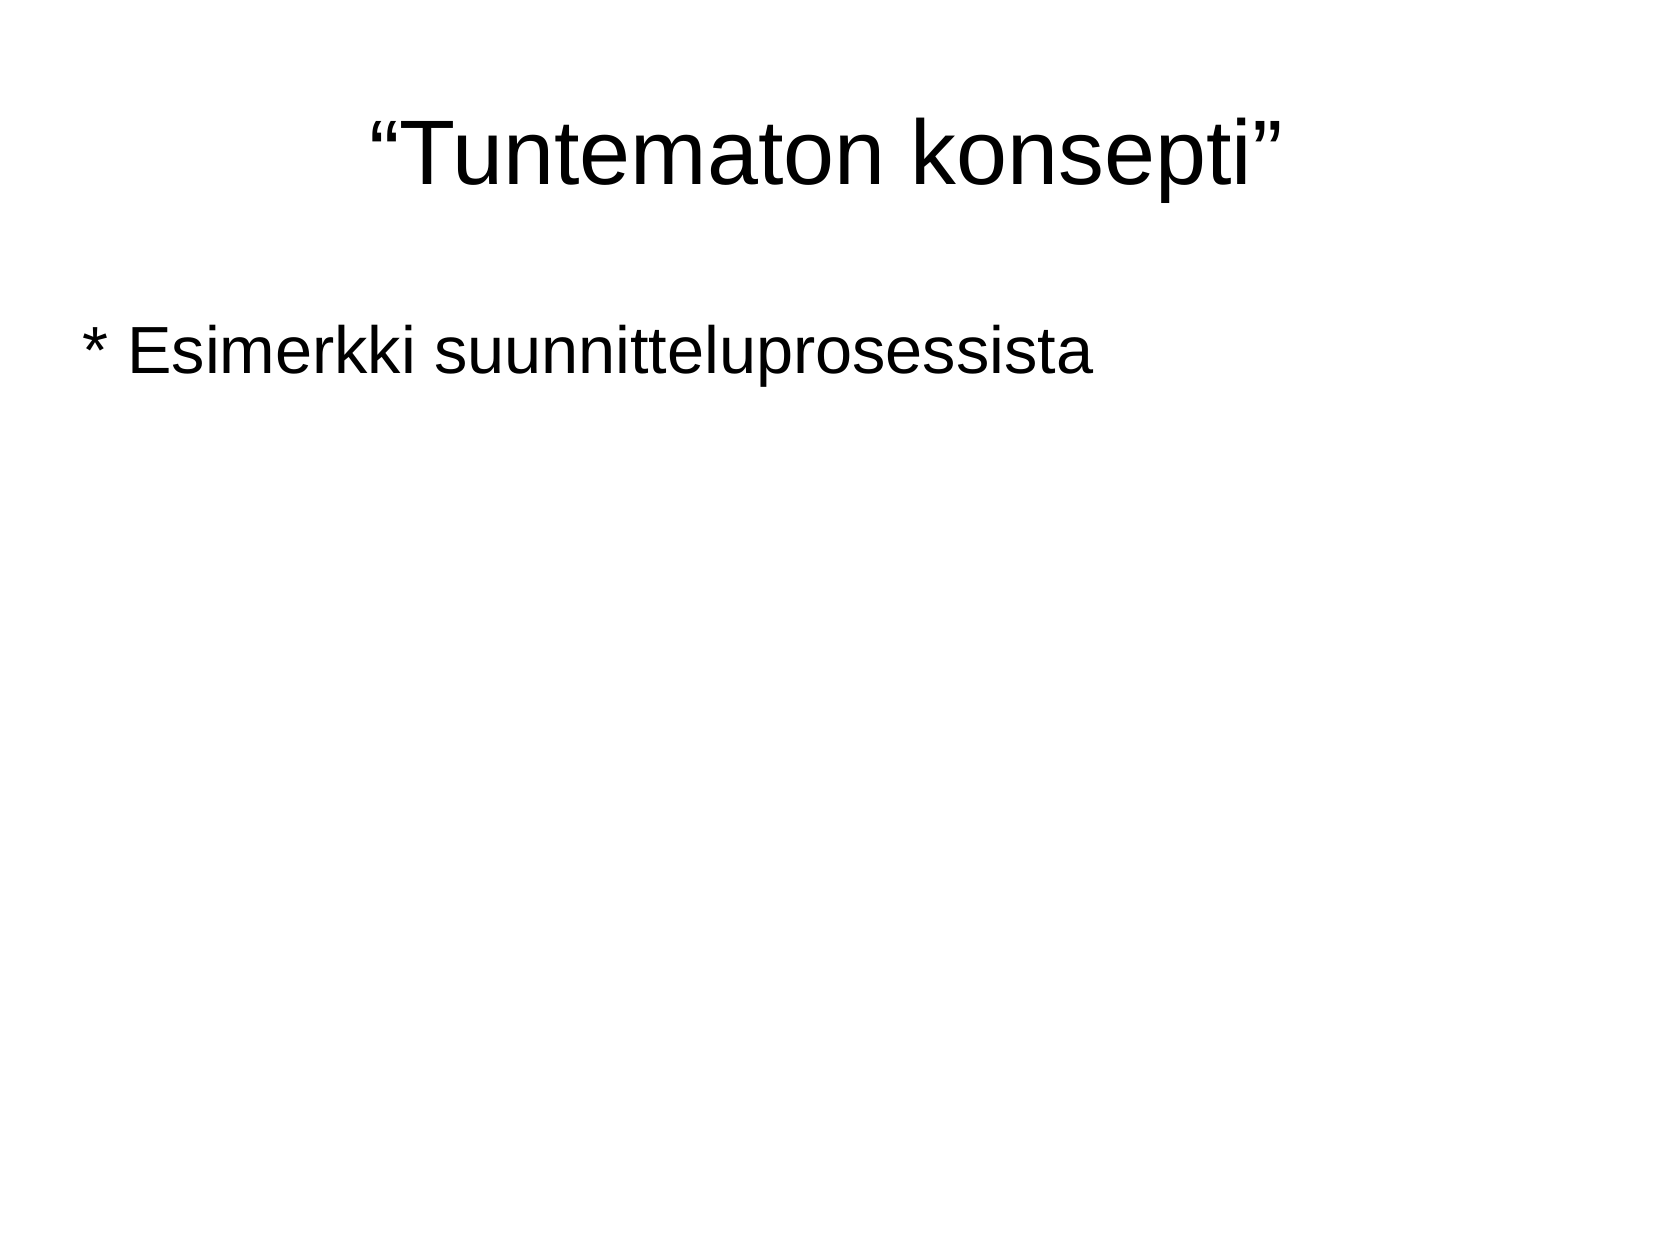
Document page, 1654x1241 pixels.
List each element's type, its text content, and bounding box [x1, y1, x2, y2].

title “Tuntematon konsepti” [82, 49, 1571, 257]
subtitle * Esimerkki suunnitteluprosessista [82, 290, 1538, 1010]
